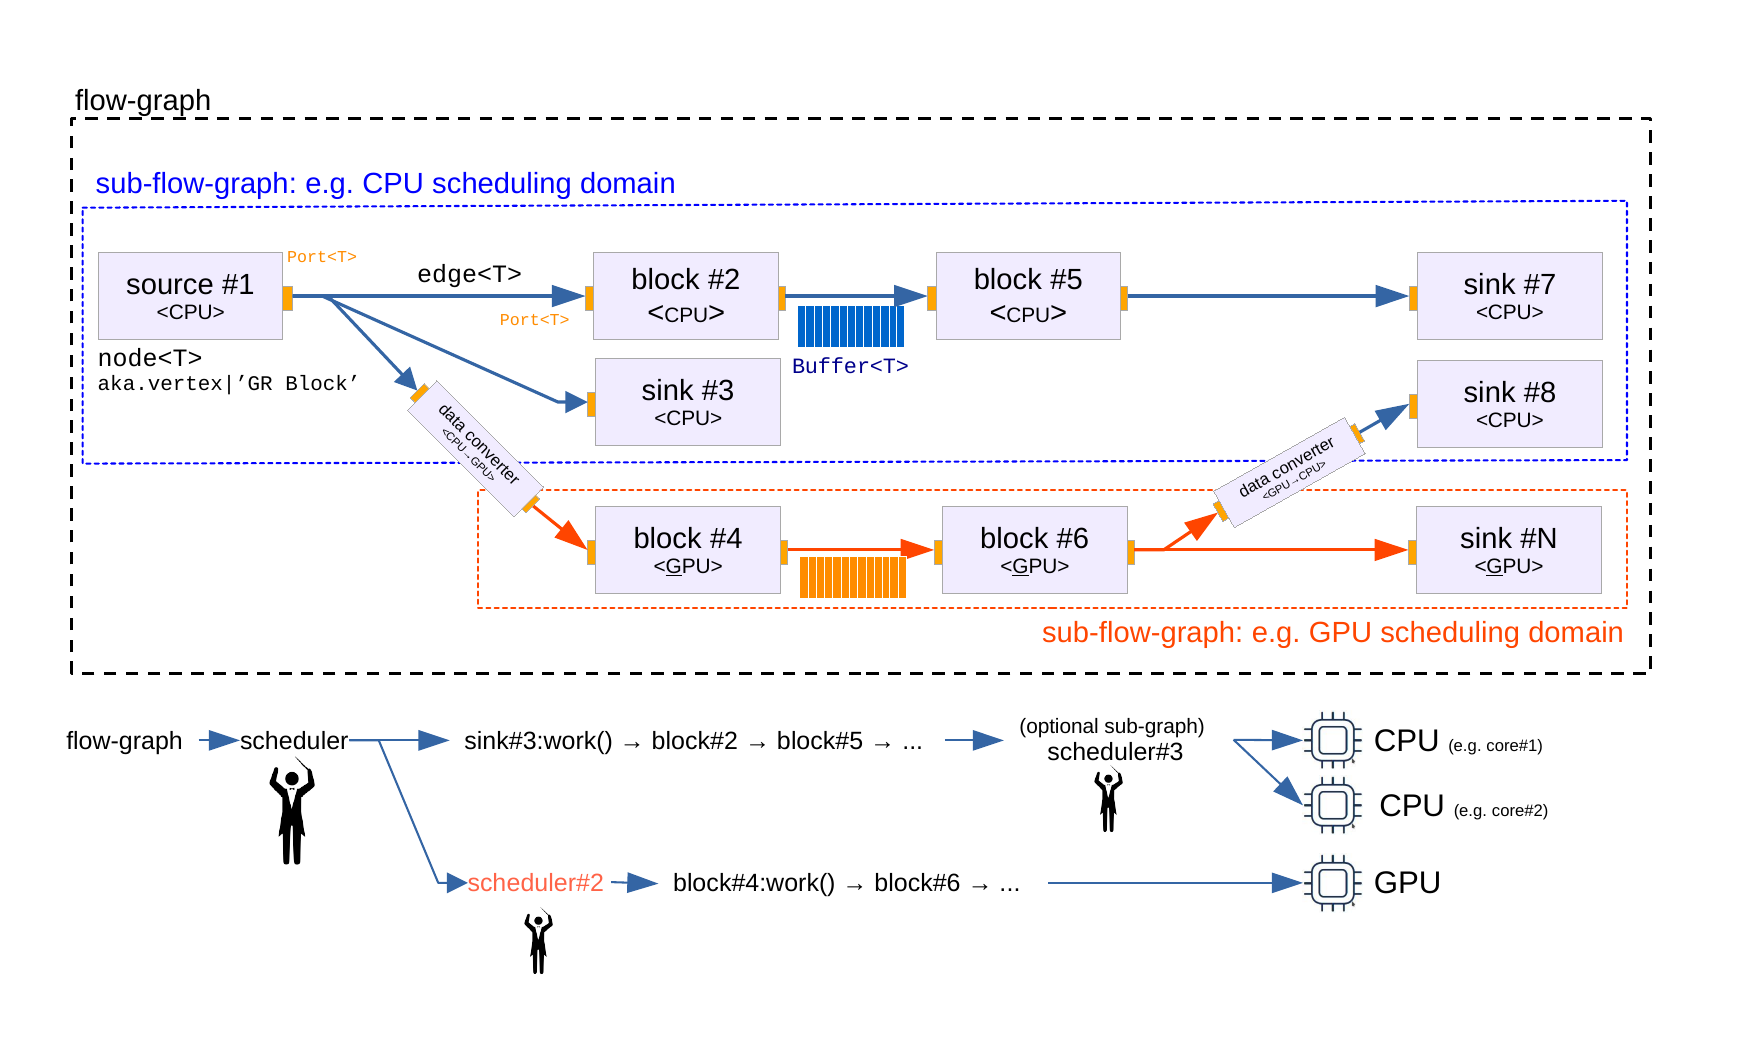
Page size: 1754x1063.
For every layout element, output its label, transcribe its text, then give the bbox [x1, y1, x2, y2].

text_box sink #3 <CPU> [595, 358, 781, 446]
text_box [927, 286, 936, 311]
text_box Port<T> [272, 240, 373, 275]
text_box block #6 <GPU> [942, 506, 1128, 594]
table_header [825, 557, 832, 598]
text_box [1409, 394, 1417, 419]
text_box flow-graph [60, 76, 232, 125]
text_box edge<T> [402, 253, 538, 297]
table_header [883, 557, 889, 598]
text_box node<T> aka.vertex|’GR Block’ [82, 337, 376, 405]
text_box [1121, 286, 1128, 311]
text_box block#4:work() → block#6 → ... [658, 861, 1049, 905]
text_box CPU (e.g. core#2) [1364, 780, 1595, 831]
table_header [875, 557, 882, 598]
text_box block #4 <GPU> [595, 506, 781, 594]
picture [504, 906, 573, 975]
table_header [842, 557, 849, 598]
table_header [850, 557, 857, 598]
table_header [873, 306, 880, 347]
table_header [864, 306, 872, 347]
text_box [1408, 540, 1416, 565]
text_box sink #7 <CPU> [1417, 252, 1603, 340]
text_box Buffer<T> [777, 348, 925, 388]
text_box flow-graph [51, 718, 199, 762]
text_box [587, 540, 595, 565]
text_box sink#3:work() → block#2 → block#5 → ... [449, 718, 943, 762]
text_box data converter <CPU→GPU> [407, 380, 544, 517]
table_header [833, 557, 841, 598]
text_box scheduler#2 [467, 861, 610, 905]
table_header [858, 557, 866, 598]
text_box block #5 <CPU> [936, 252, 1121, 340]
table_header [848, 306, 855, 347]
picture [1302, 853, 1363, 913]
table_header [890, 306, 896, 347]
table_header [899, 557, 906, 598]
text_box [781, 540, 788, 565]
text_box [934, 540, 942, 565]
picture [1074, 764, 1143, 833]
text_box [522, 495, 540, 513]
table_header [798, 306, 805, 347]
table_header [840, 306, 847, 347]
text_box [1350, 423, 1365, 444]
table_header [800, 557, 808, 598]
table_header [806, 306, 814, 347]
table_header [815, 306, 822, 347]
text_box CPU (e.g. core#1) [1359, 715, 1589, 766]
table_header [881, 306, 889, 347]
text_box [585, 286, 593, 311]
table_header [831, 306, 839, 347]
table_header [867, 557, 874, 598]
picture [237, 755, 347, 866]
text_box GPU [1359, 858, 1484, 908]
picture [1302, 710, 1363, 770]
text_box sub-flow-graph: e.g. GPU scheduling domain [897, 608, 1640, 656]
text_box (optional sub-graph) scheduler#3 [1001, 707, 1223, 774]
text_box [410, 383, 429, 402]
table_header [890, 557, 898, 598]
table_header [809, 557, 816, 598]
text_box data converter <GPU→CPU> [1213, 417, 1366, 528]
text_box [1128, 540, 1135, 565]
text_box [587, 392, 595, 417]
text_box sink #8 <CPU> [1417, 360, 1603, 448]
text_box Port<T> [485, 304, 585, 338]
text_box scheduler [240, 718, 350, 762]
text_box [1409, 286, 1417, 311]
text_box sub-flow-graph: e.g. CPU scheduling domain [80, 159, 827, 240]
table_header [823, 306, 830, 347]
picture [1302, 775, 1363, 835]
table_header [856, 306, 863, 347]
text_box [283, 286, 293, 311]
text_box block #2 <CPU> [593, 252, 779, 340]
text_box source #1 <CPU> [98, 252, 283, 337]
table_header [817, 557, 824, 598]
text_box [779, 286, 786, 311]
table_header [897, 306, 904, 347]
text_box sink #N <GPU> [1416, 506, 1602, 594]
text_box [1213, 501, 1229, 522]
